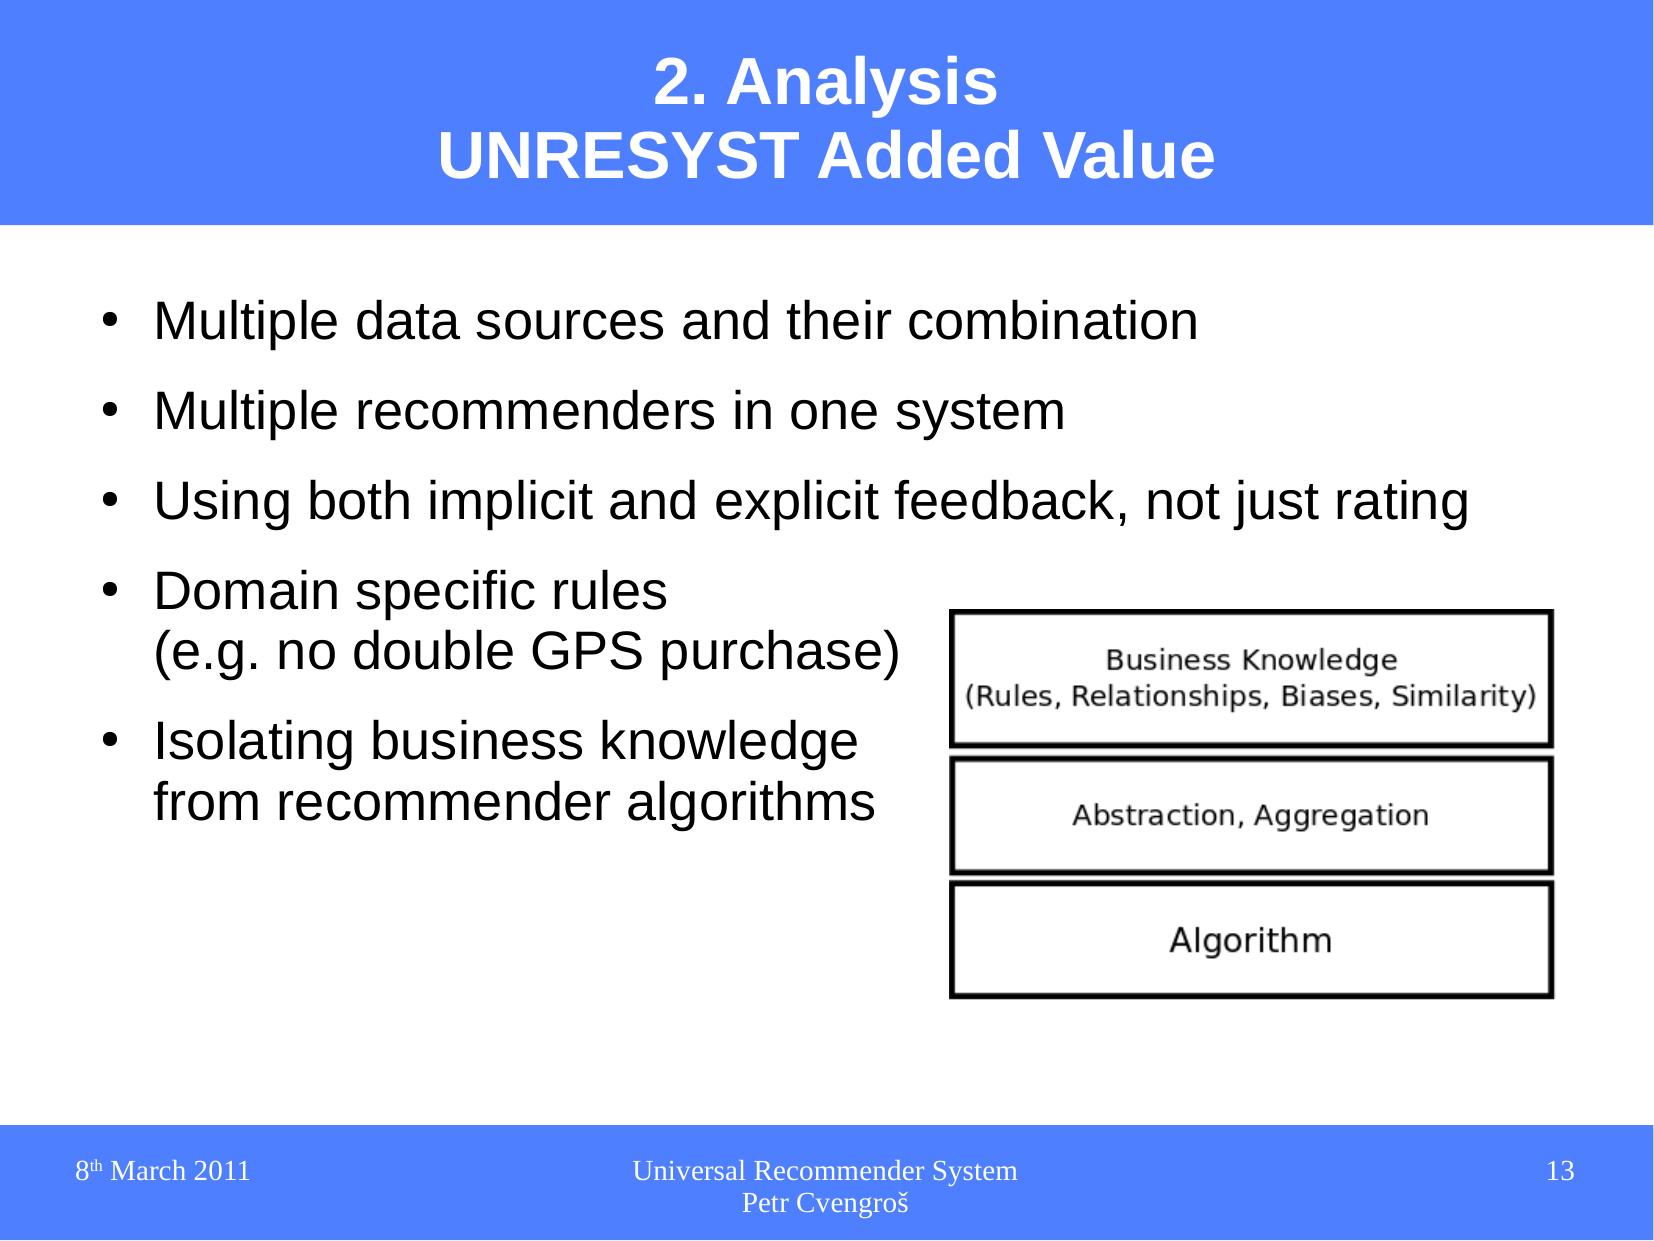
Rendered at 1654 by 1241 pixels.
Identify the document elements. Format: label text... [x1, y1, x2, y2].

picture [949, 609, 1556, 1001]
title 2. Analysis UNRESYST Added Value [82, 32, 1571, 205]
list Multiple data sources and their combination Multiple recommenders in one system Using both implicit and explicit feedback, not just rating Domain specific rules (e.g. no double GPS purchase) Isolating business knowledge from recommender algorithms [82, 290, 1576, 1094]
